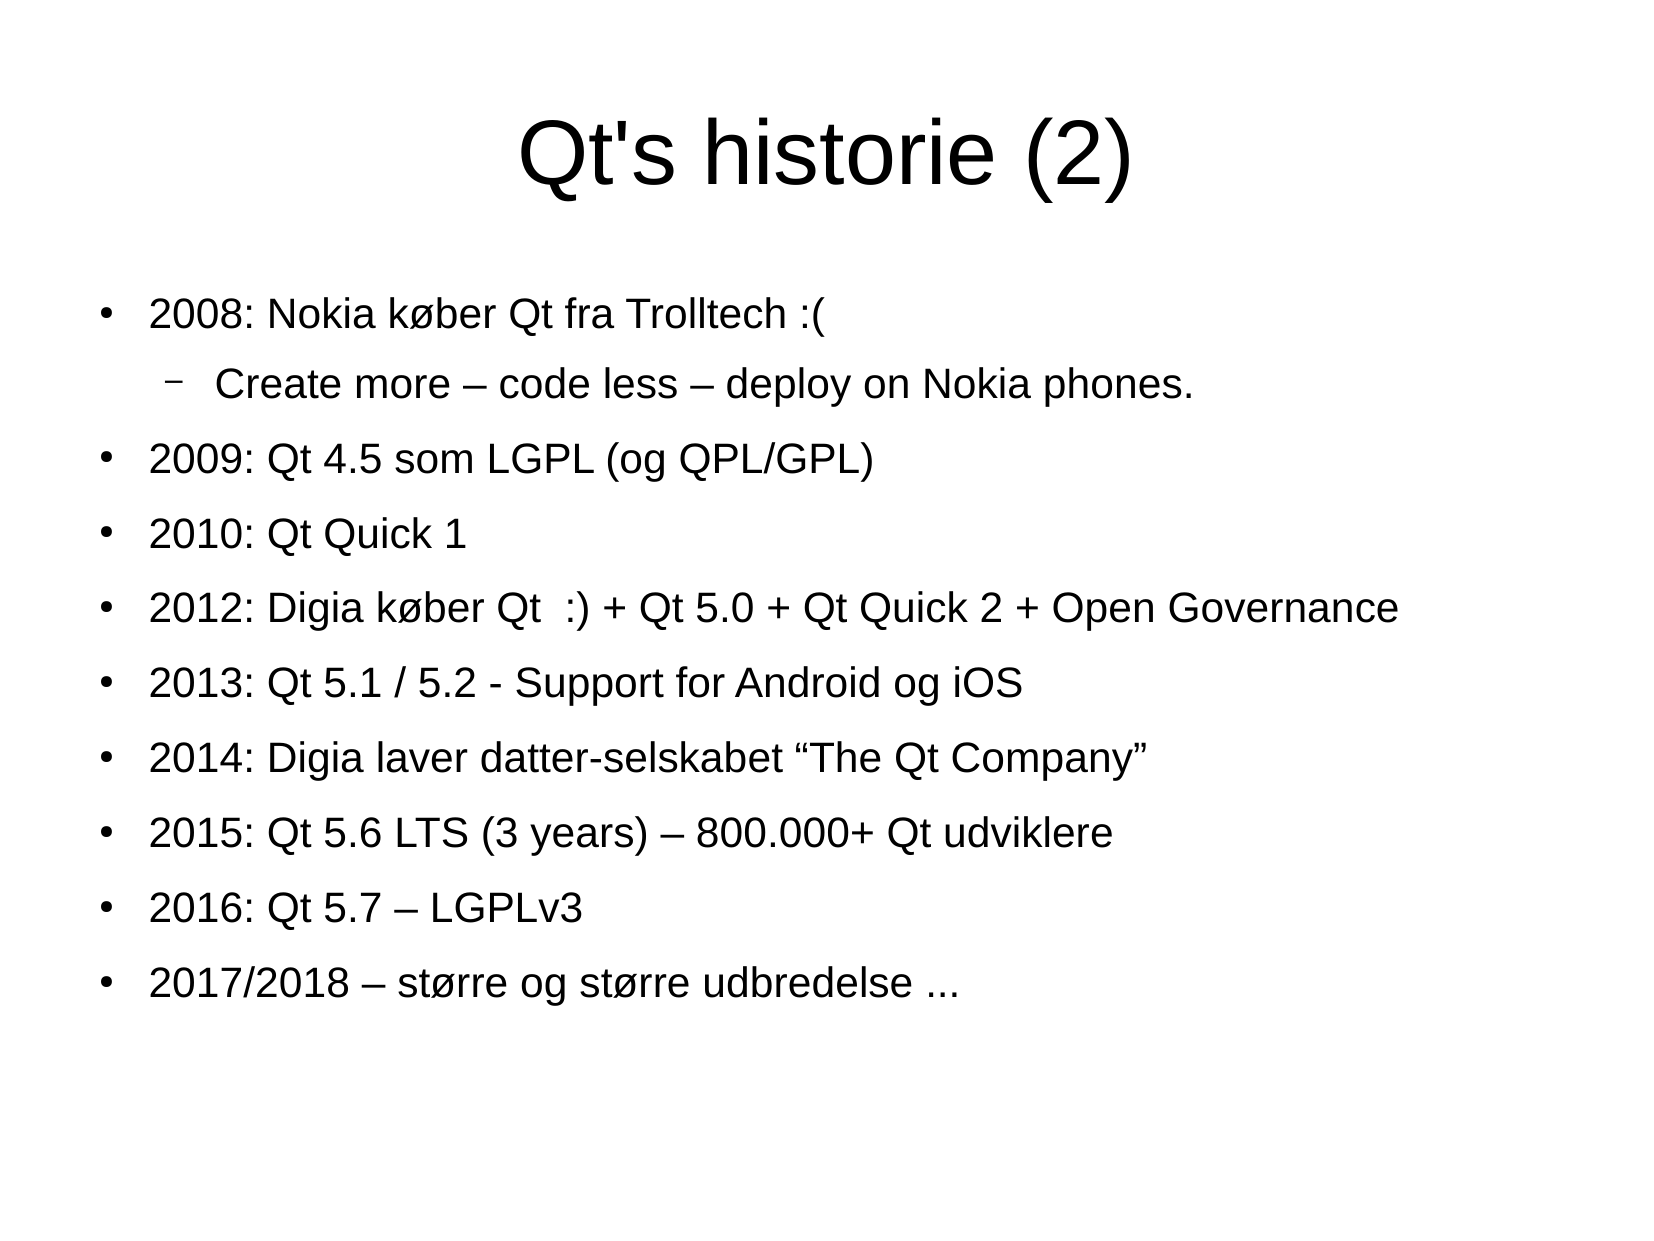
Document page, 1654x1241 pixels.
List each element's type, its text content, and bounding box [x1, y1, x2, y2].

title Qt's historie (2) [82, 49, 1571, 257]
list 2008: Nokia køber Qt fra Trolltech :( Create more – code less – deploy on Nokia phones. 2009: Qt 4.5 som LGPL (og QPL/GPL) 2010: Qt Quick 1 2012: Digia køber Qt :) + Qt 5.0 + Qt Quick 2 + Open Governance 2013: Qt 5.1 / 5.2 - Support for Android og iOS 2014: Digia laver datter-selskabet “The Qt Company” 2015: Qt 5.6 LTS (3 years) – 800.000+ Qt udviklere 2016: Qt 5.7 – LGPLv3 2017/2018 – større og større udbredelse ... [82, 290, 1571, 1010]
